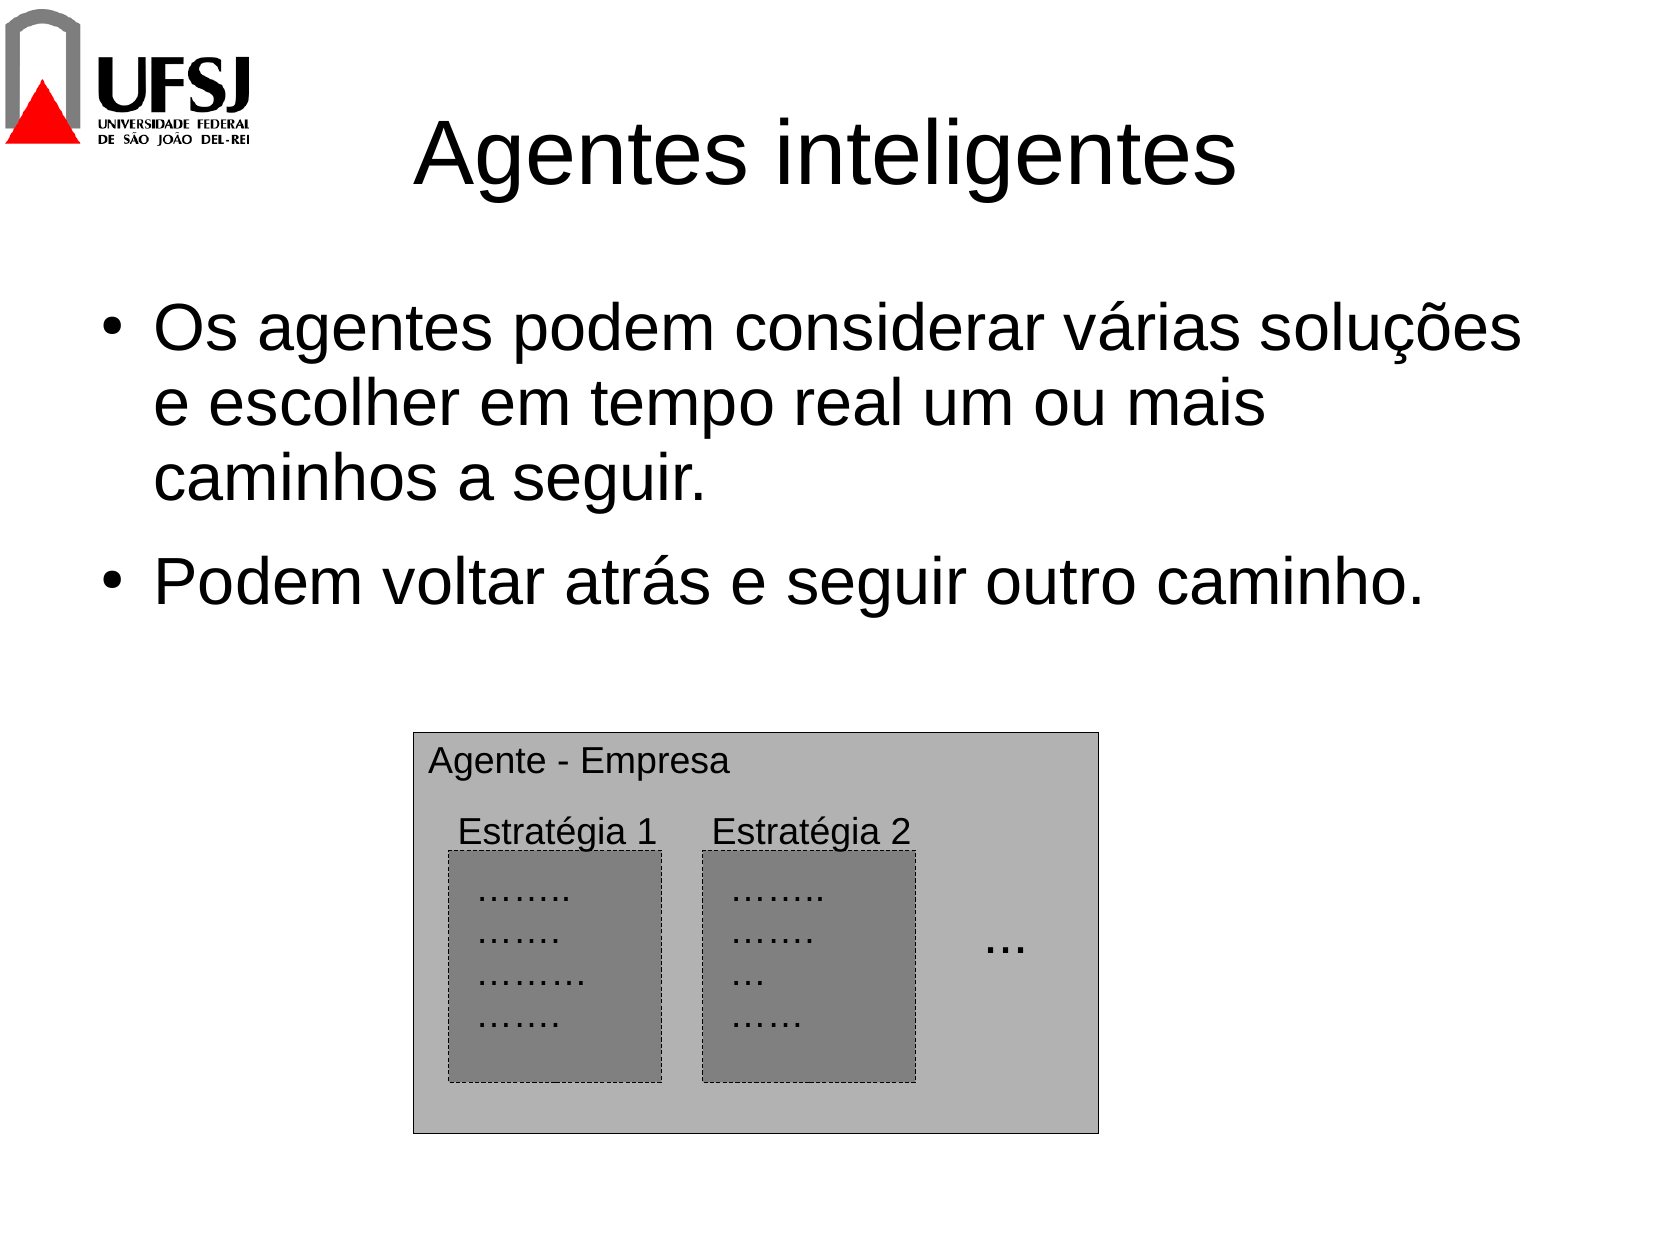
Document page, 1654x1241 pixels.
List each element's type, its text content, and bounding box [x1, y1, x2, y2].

text_box Estratégia 2 [696, 803, 927, 861]
text_box Agente - Empresa [413, 732, 768, 832]
picture [5, 9, 249, 146]
text_box …….. ……. … …… [714, 860, 904, 1043]
text_box …….. ……. ……… ……. [460, 859, 650, 1043]
text_box ... [968, 897, 1044, 973]
list Os agentes podem considerar várias soluções e escolher em tempo real um ou mais caminhos a seguir. Podem voltar atrás e seguir outro caminho. [82, 290, 1571, 1010]
title Agentes inteligentes [82, 49, 1571, 257]
text_box [413, 732, 1099, 1134]
text_box Estratégia 1 [442, 803, 673, 860]
